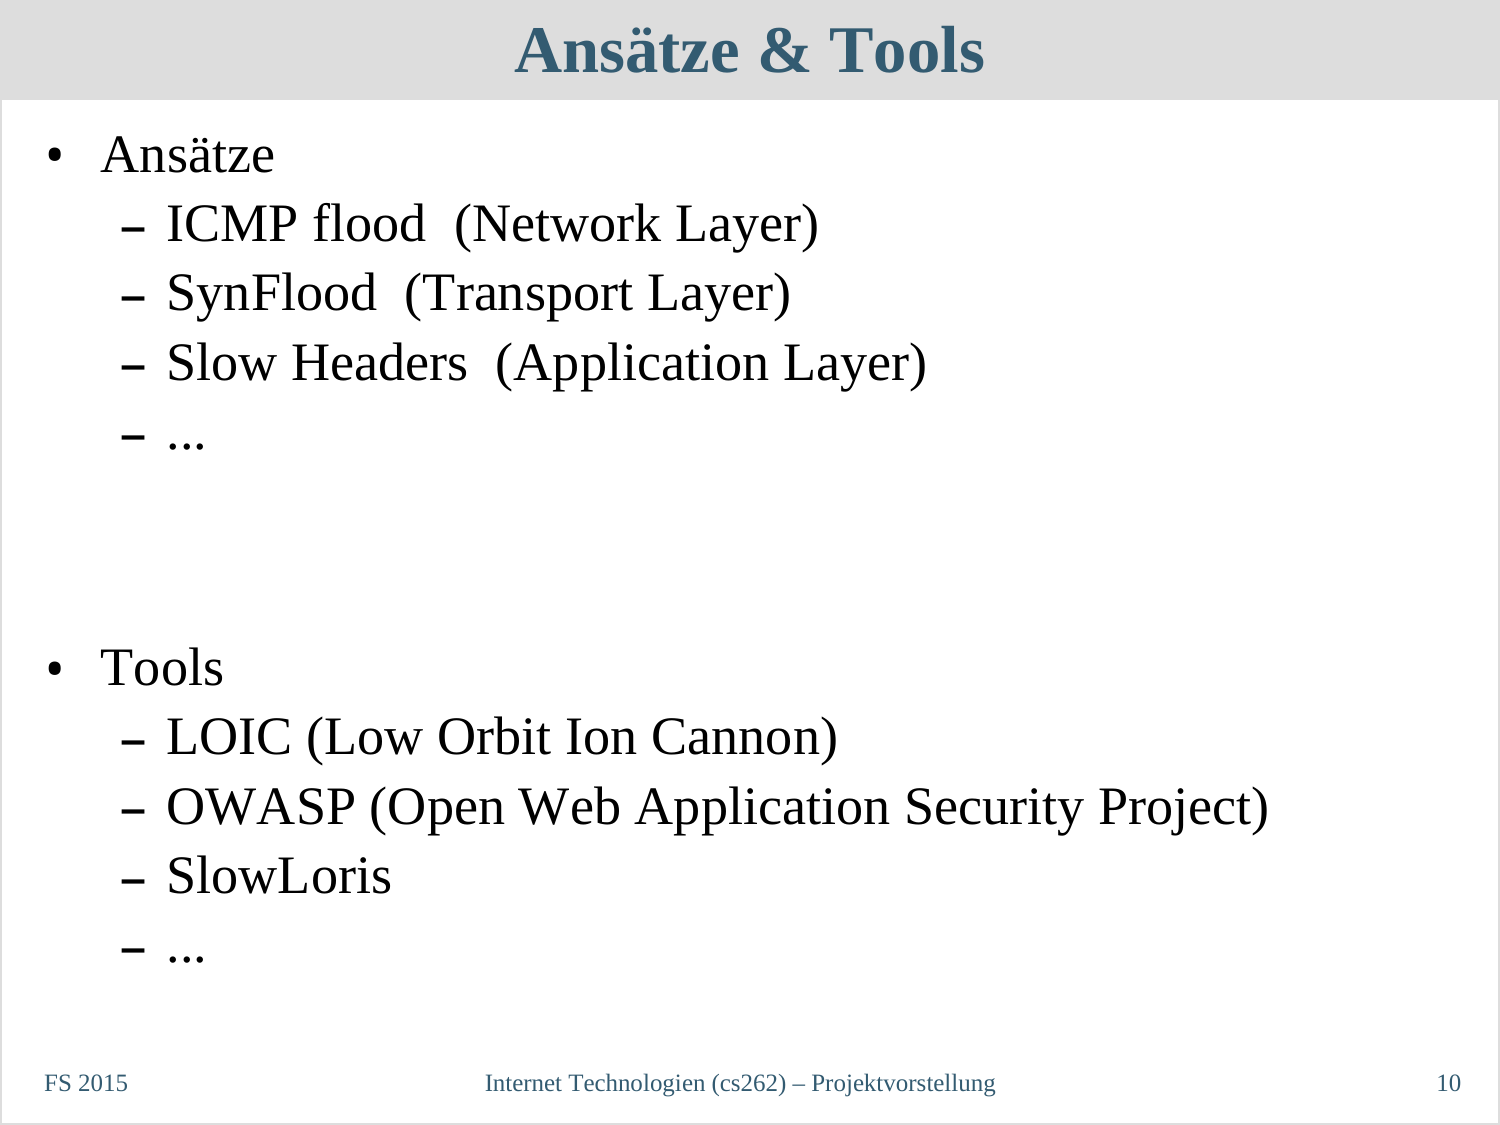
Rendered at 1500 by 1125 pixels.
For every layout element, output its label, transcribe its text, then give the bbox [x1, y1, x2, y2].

text_box FS 2015 [29, 1058, 195, 1097]
text_box Internet Technologien (cs262) – Projektvorstellung [300, 1058, 1201, 1107]
list Ansätze ICMP flood (Network Layer) SynFlood (Transport Layer) Slow Headers (Application Layer) ... Tools LOIC (Low Orbit Ion Cannon) OWASP (Open Web Application Security Project) SlowLoris ... [29, 116, 1480, 1050]
text_box <Nummer> [1375, 1058, 1477, 1097]
title Ansätze & Tools [0, 0, 1500, 100]
